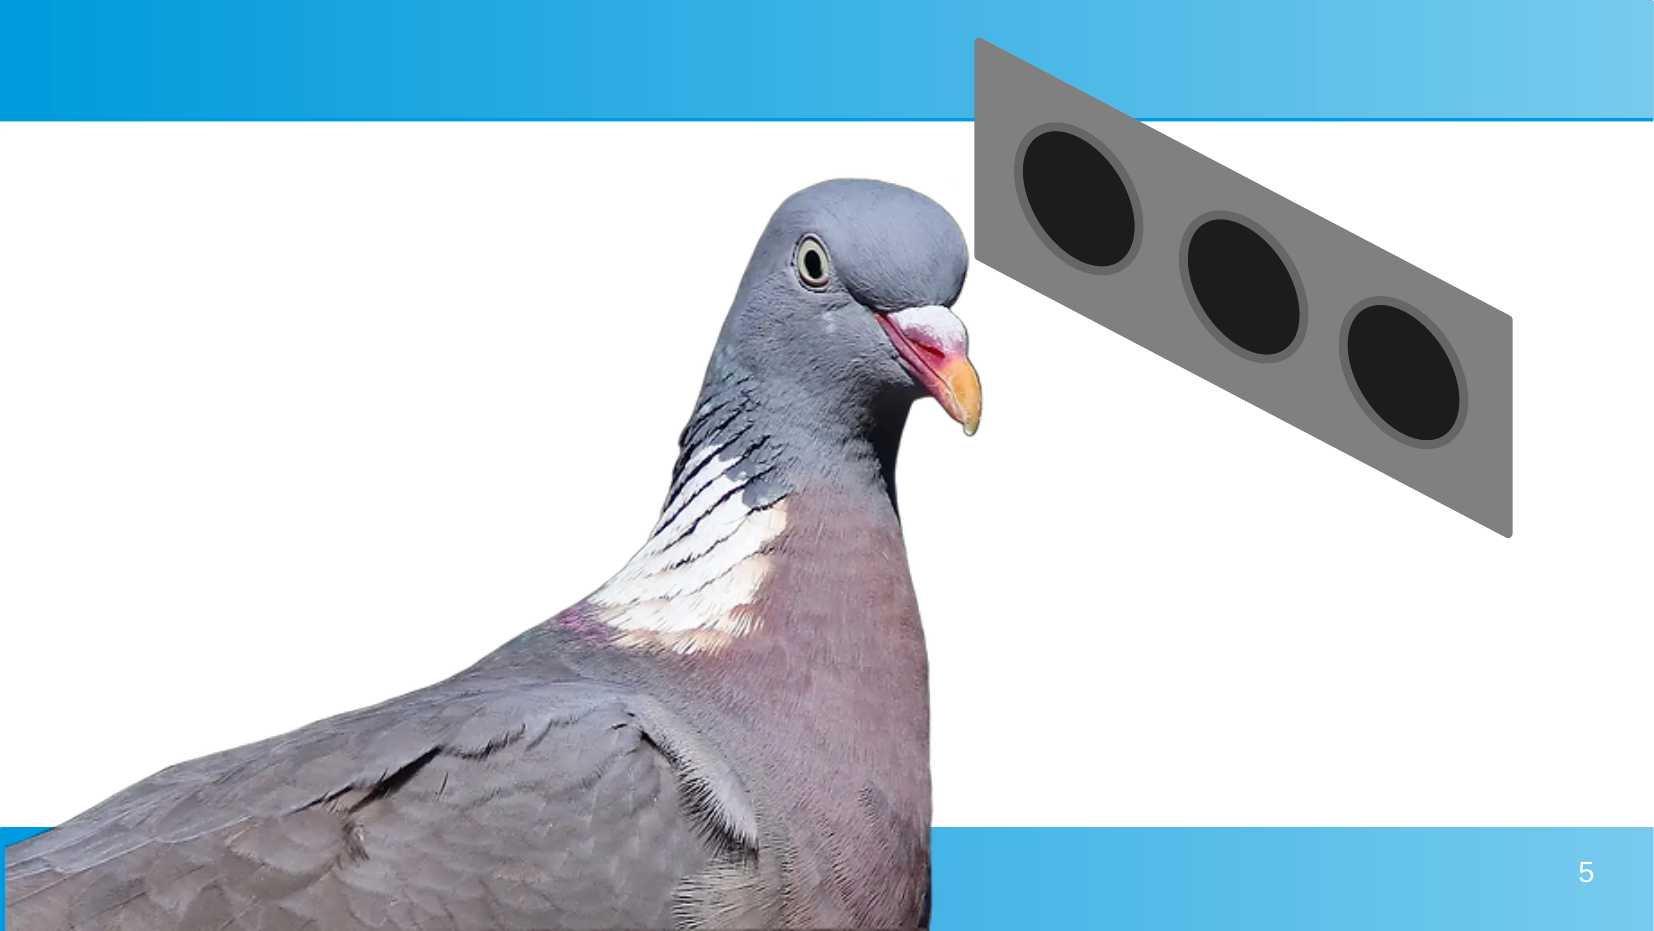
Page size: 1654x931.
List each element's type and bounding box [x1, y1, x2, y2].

picture [5, 130, 1007, 931]
text_box [978, 42, 1509, 534]
